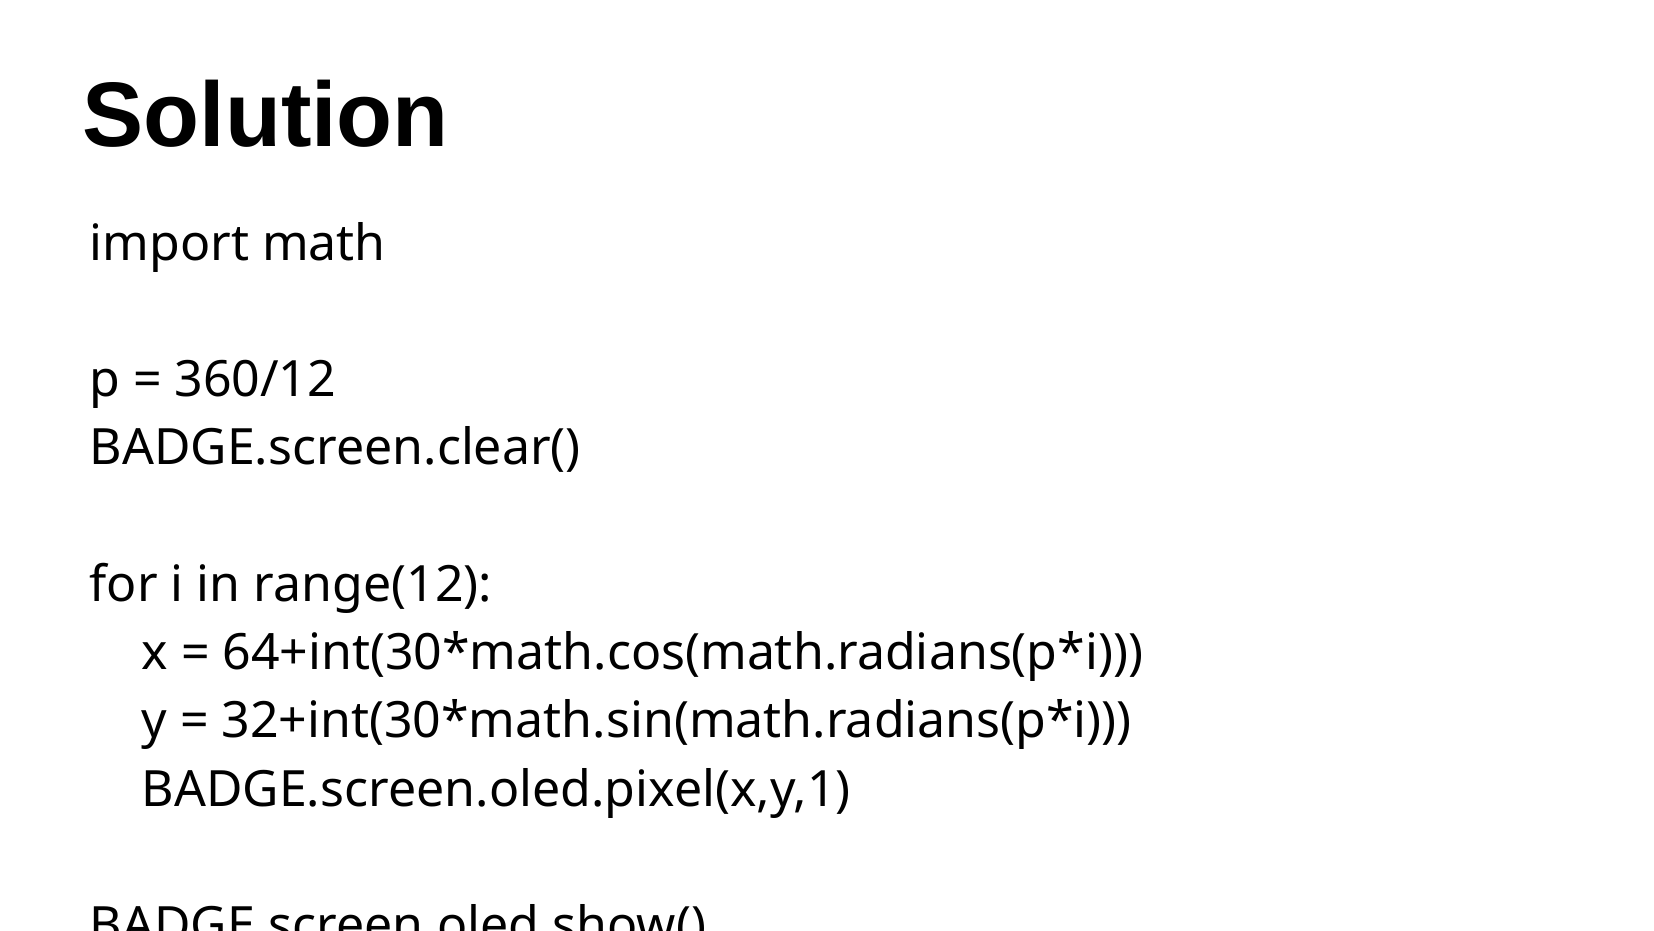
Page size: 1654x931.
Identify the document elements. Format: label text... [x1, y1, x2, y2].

title Solution [82, 37, 1571, 193]
text_box import math p = 360/12 BADGE.screen.clear() for i in range(12): x = 64+int(30*math.cos(math.radians(p*i))) y = 32+int(30*math.sin(math.radians(p*i))) BADGE.screen.oled.pixel(x,y,1) BADGE.screen.oled.show() [75, 199, 1636, 901]
